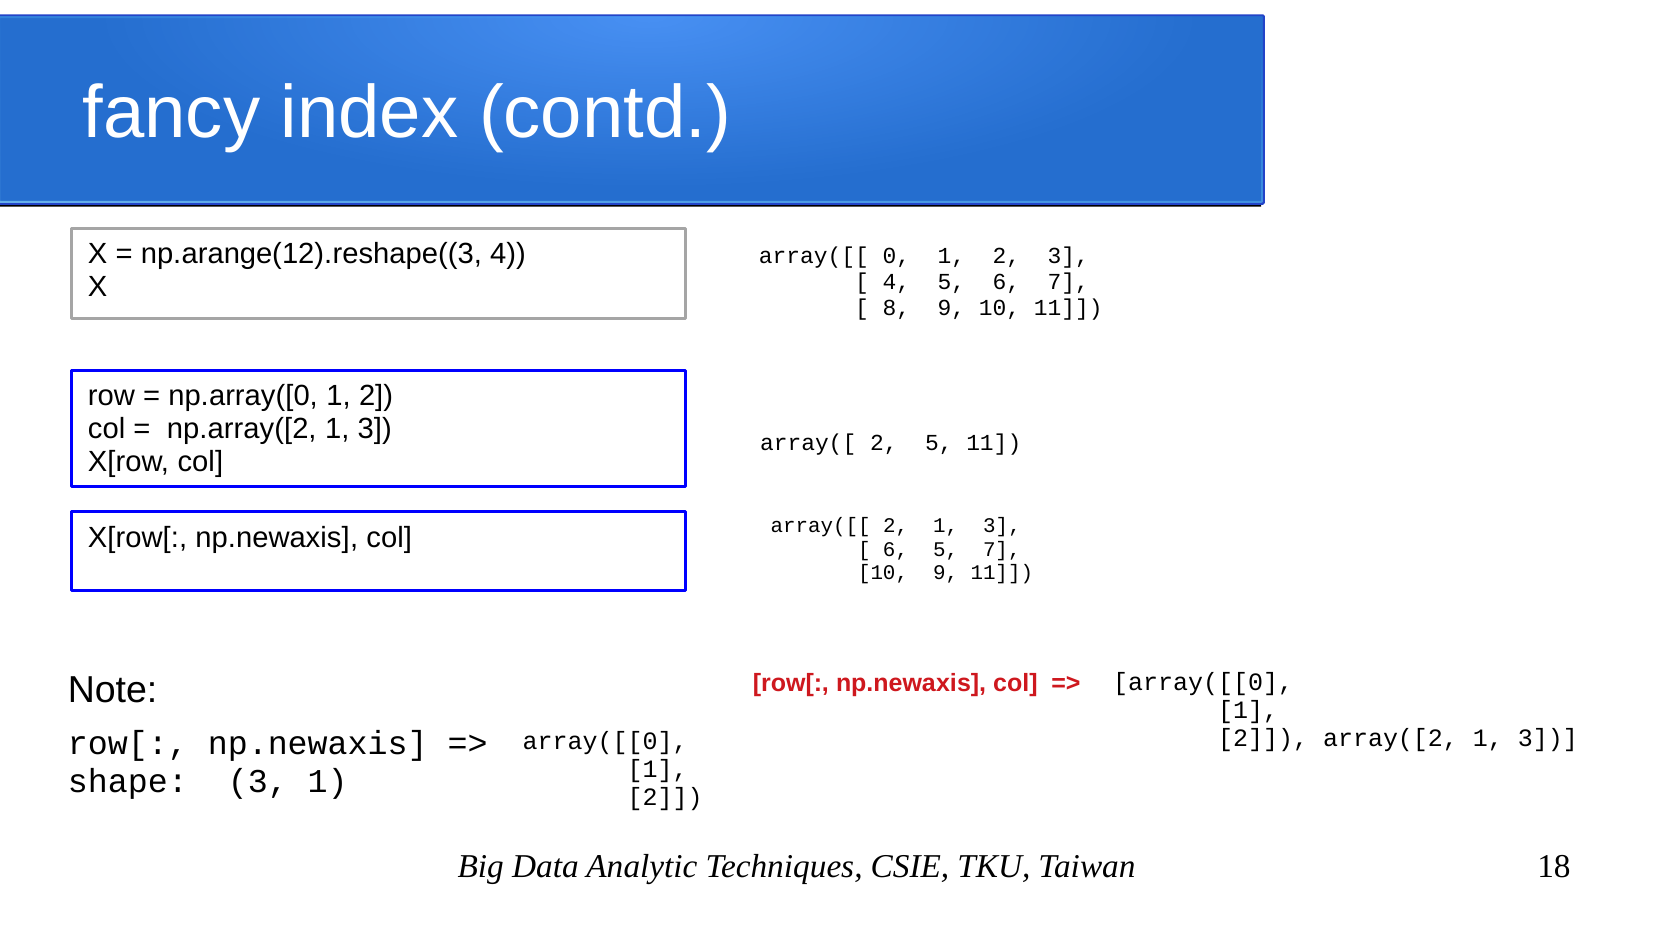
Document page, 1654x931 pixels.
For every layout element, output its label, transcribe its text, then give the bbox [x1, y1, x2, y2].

text_box X[row[:, np.newaxis], col] [71, 511, 686, 591]
text_box array([[ 0, 1, 2, 3], [ 4, 5, 6, 7], [ 8, 9, 10, 11]]) [744, 236, 1376, 331]
text_box [row[:, np.newaxis], col] => [738, 661, 1105, 721]
text_box row = np.array([0, 1, 2]) col = np.array([2, 1, 3]) X[row, col] [71, 370, 686, 487]
text_box [array([[0], [1], [2]]), array([2, 1, 3])] [1098, 662, 1607, 804]
text_box array([[ 2, 1, 3], [ 6, 5, 7], [10, 9, 11]]) [755, 507, 1111, 594]
text_box X = np.arange(12).reshape((3, 4)) X [71, 228, 686, 319]
title fancy index (contd.) [82, 35, 1235, 189]
text_box Note: row[:, np.newaxis] => shape: (3, 1) [53, 661, 751, 886]
text_box array([[0], [1], [2]]) [507, 721, 780, 821]
text_box array([ 2, 5, 11]) [745, 424, 1111, 489]
